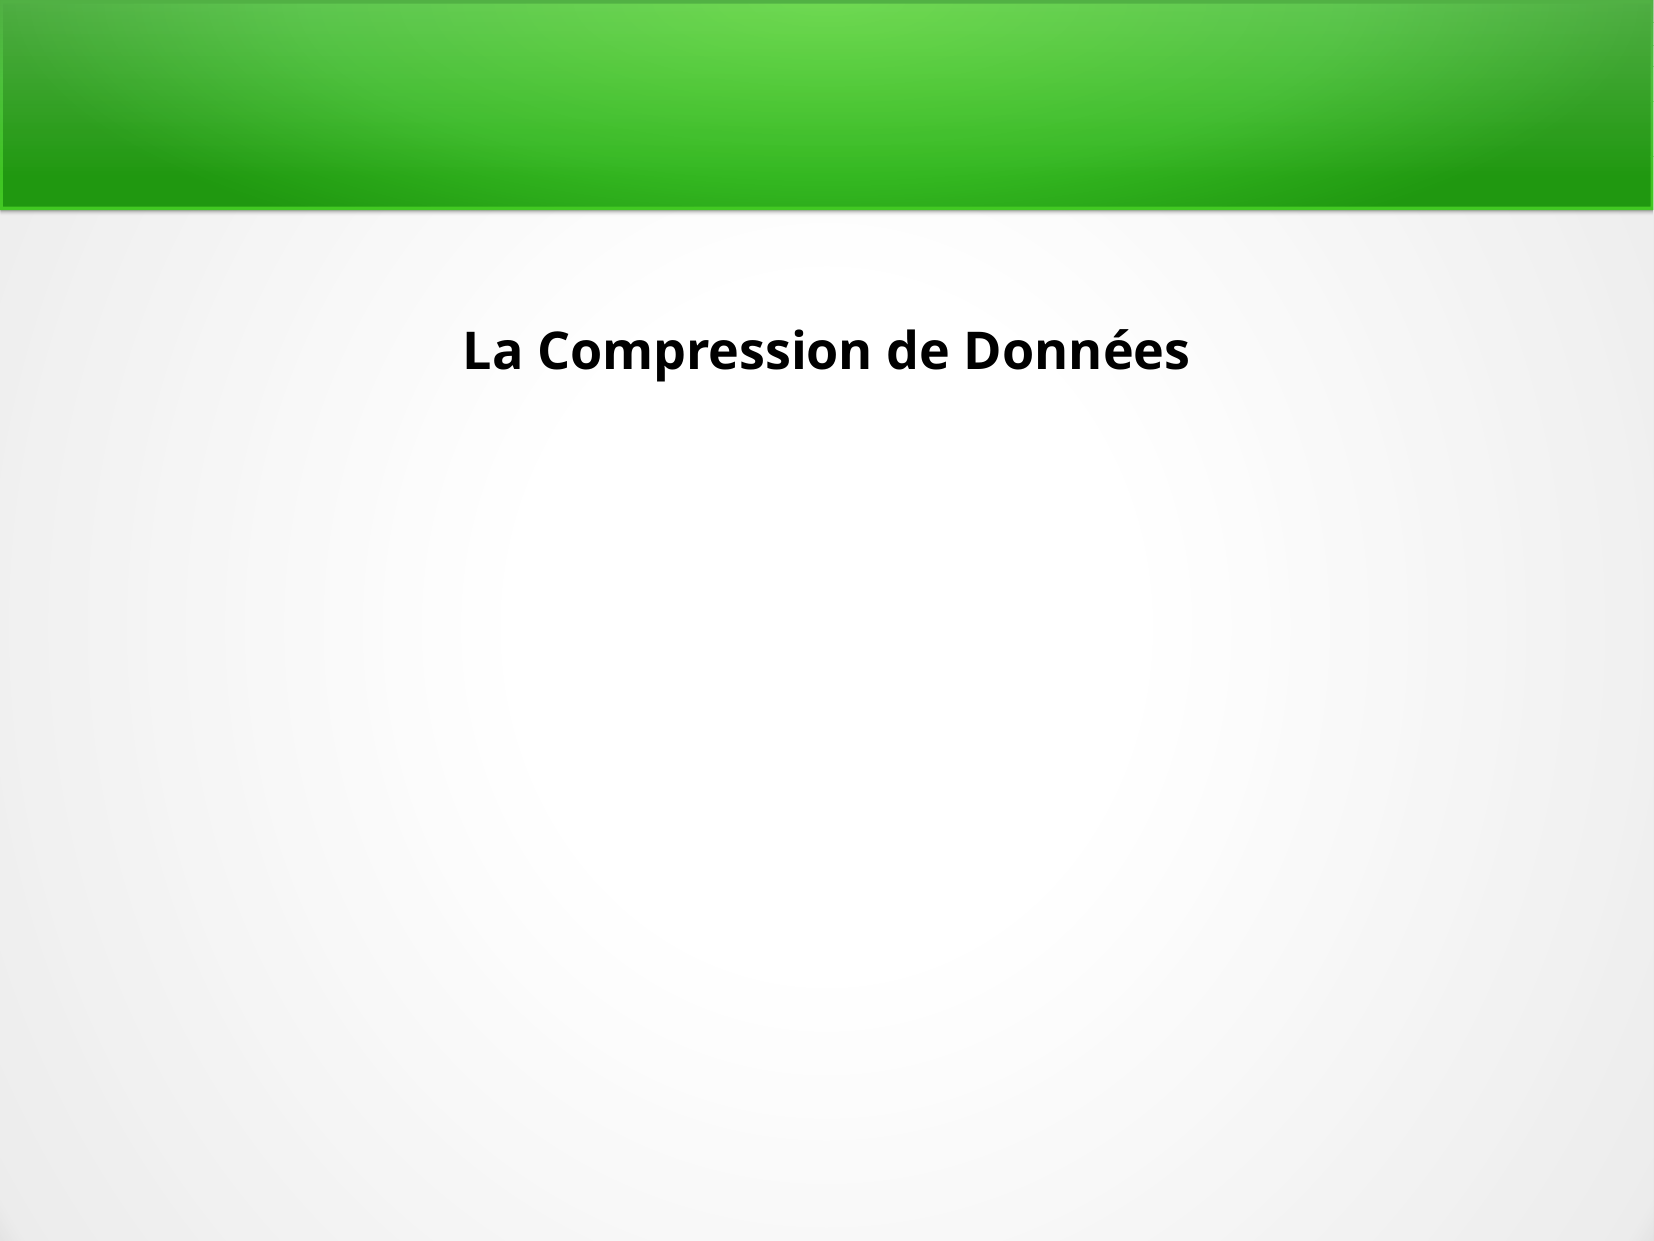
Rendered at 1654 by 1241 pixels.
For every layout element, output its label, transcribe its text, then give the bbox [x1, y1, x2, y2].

subtitle La Compression de Données [82, 49, 1571, 651]
